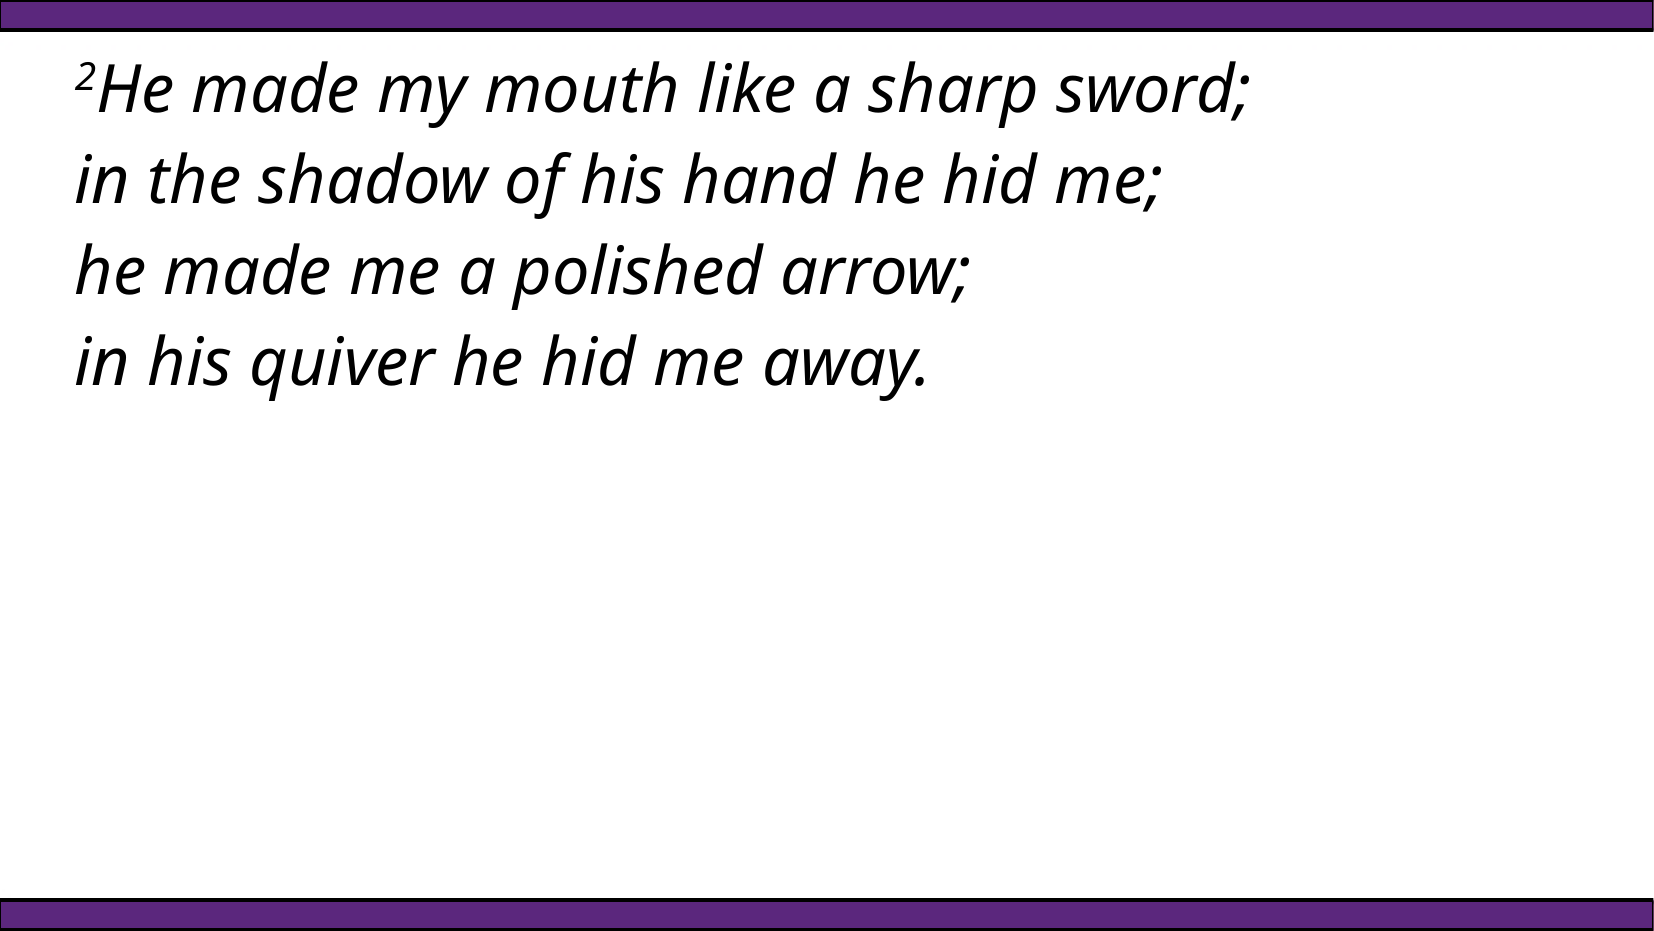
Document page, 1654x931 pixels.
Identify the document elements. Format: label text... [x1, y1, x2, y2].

picture [0, 31, 1654, 900]
text_box [0, 0, 1654, 31]
text_box 2He made my mouth like a sharp sword; in the shadow of his hand he hid me; he made me a polished arrow; in his quiver he hid me away. [60, 34, 1606, 405]
text_box [0, 900, 1654, 931]
